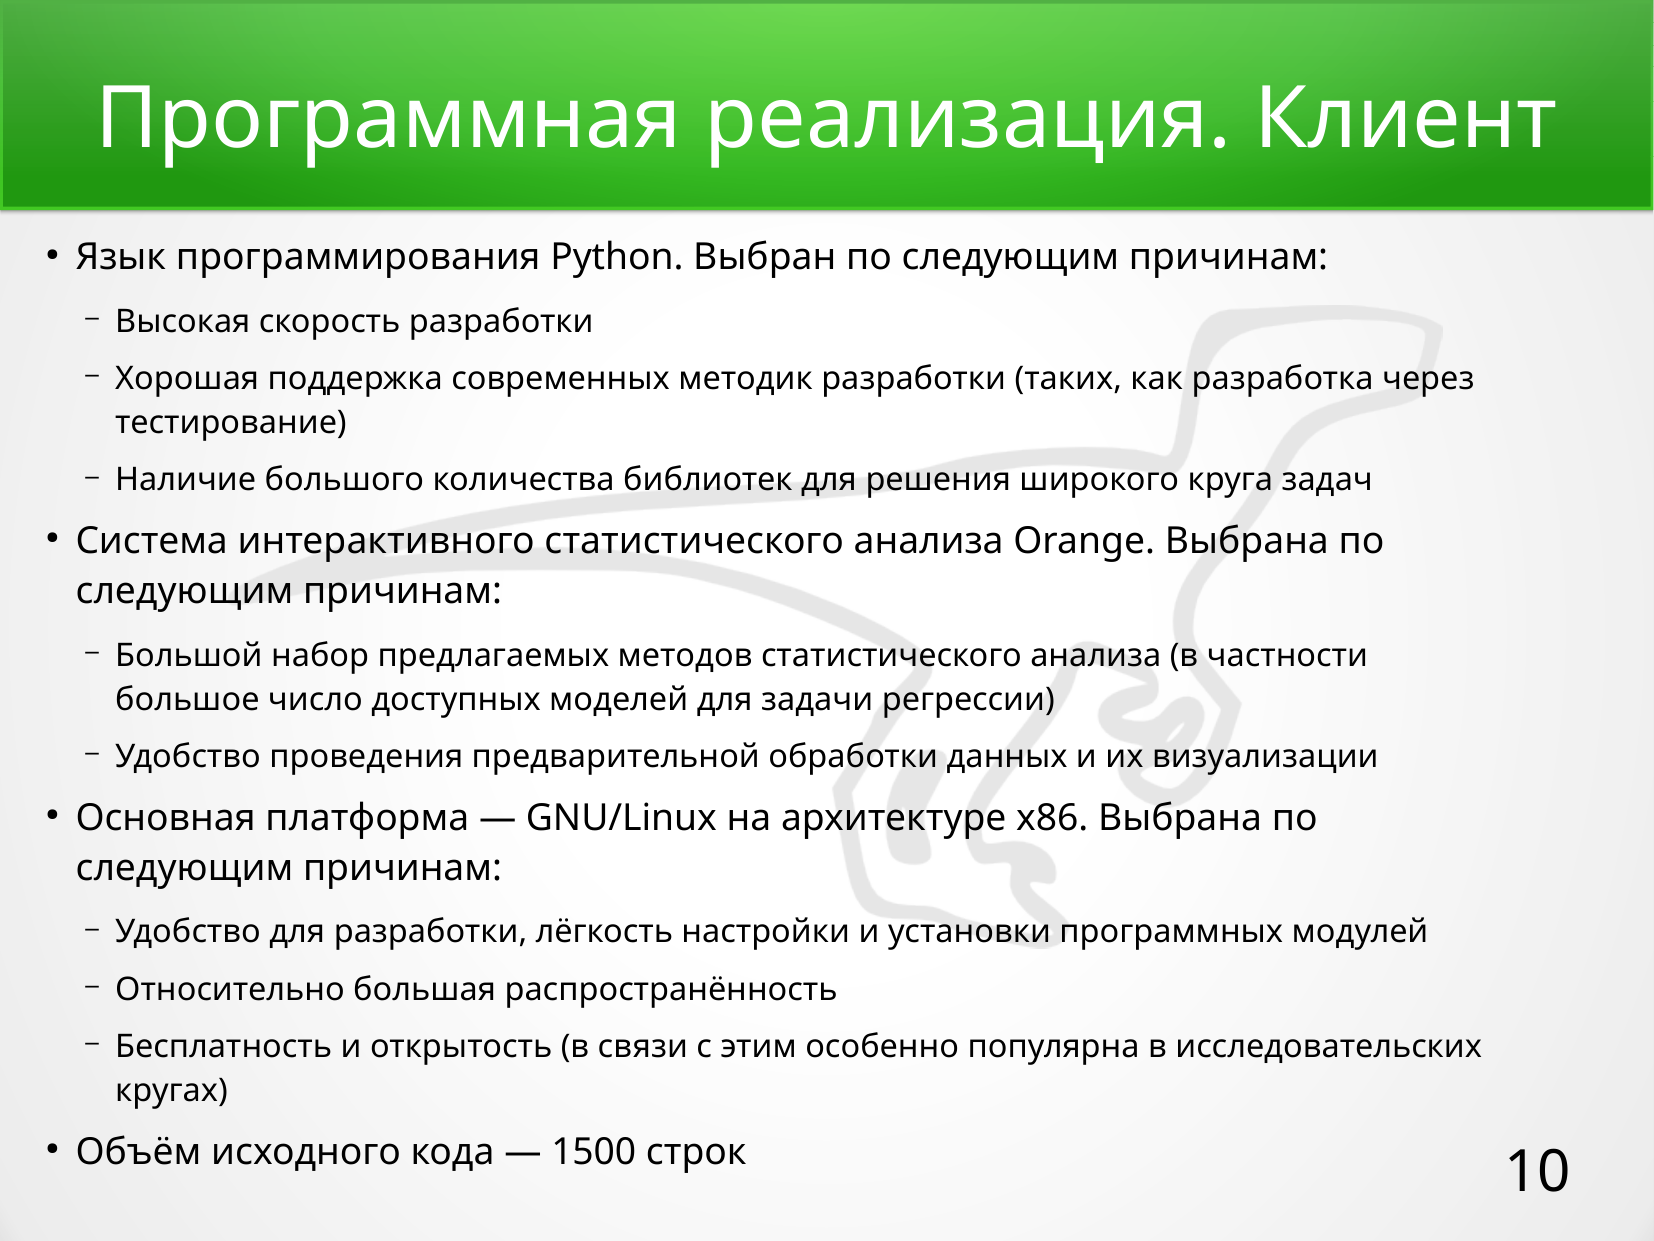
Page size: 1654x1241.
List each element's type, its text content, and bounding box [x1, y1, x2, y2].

title Программная реализация. Клиент [82, 49, 1571, 179]
list Язык программирования Python. Выбран по следующим причинам: Высокая скорость разработки Хорошая поддержка современных методик разработки (таких, как разработка через тестирование) Наличие большого количества библиотек для решения широкого круга задач Система интерактивного статистического анализа Orange. Выбрана по следующим причинам: Большой набор предлагаемых методов статистического анализа (в частности большое число доступных моделей для задачи регрессии) Удобство проведения предварительной обработки данных и их визуализации Основная платформа — GNU/Linux на архитектуре x86. Выбрана по следующим причинам: Удобство для разработки, лёгкость настройки и установки программных модулей Относительно большая распространённость Бесплатность и открытость (в связи с этим особенно популярна в исследовательских кругах) Объём исходного кода — 1500 строк [35, 230, 1521, 1186]
